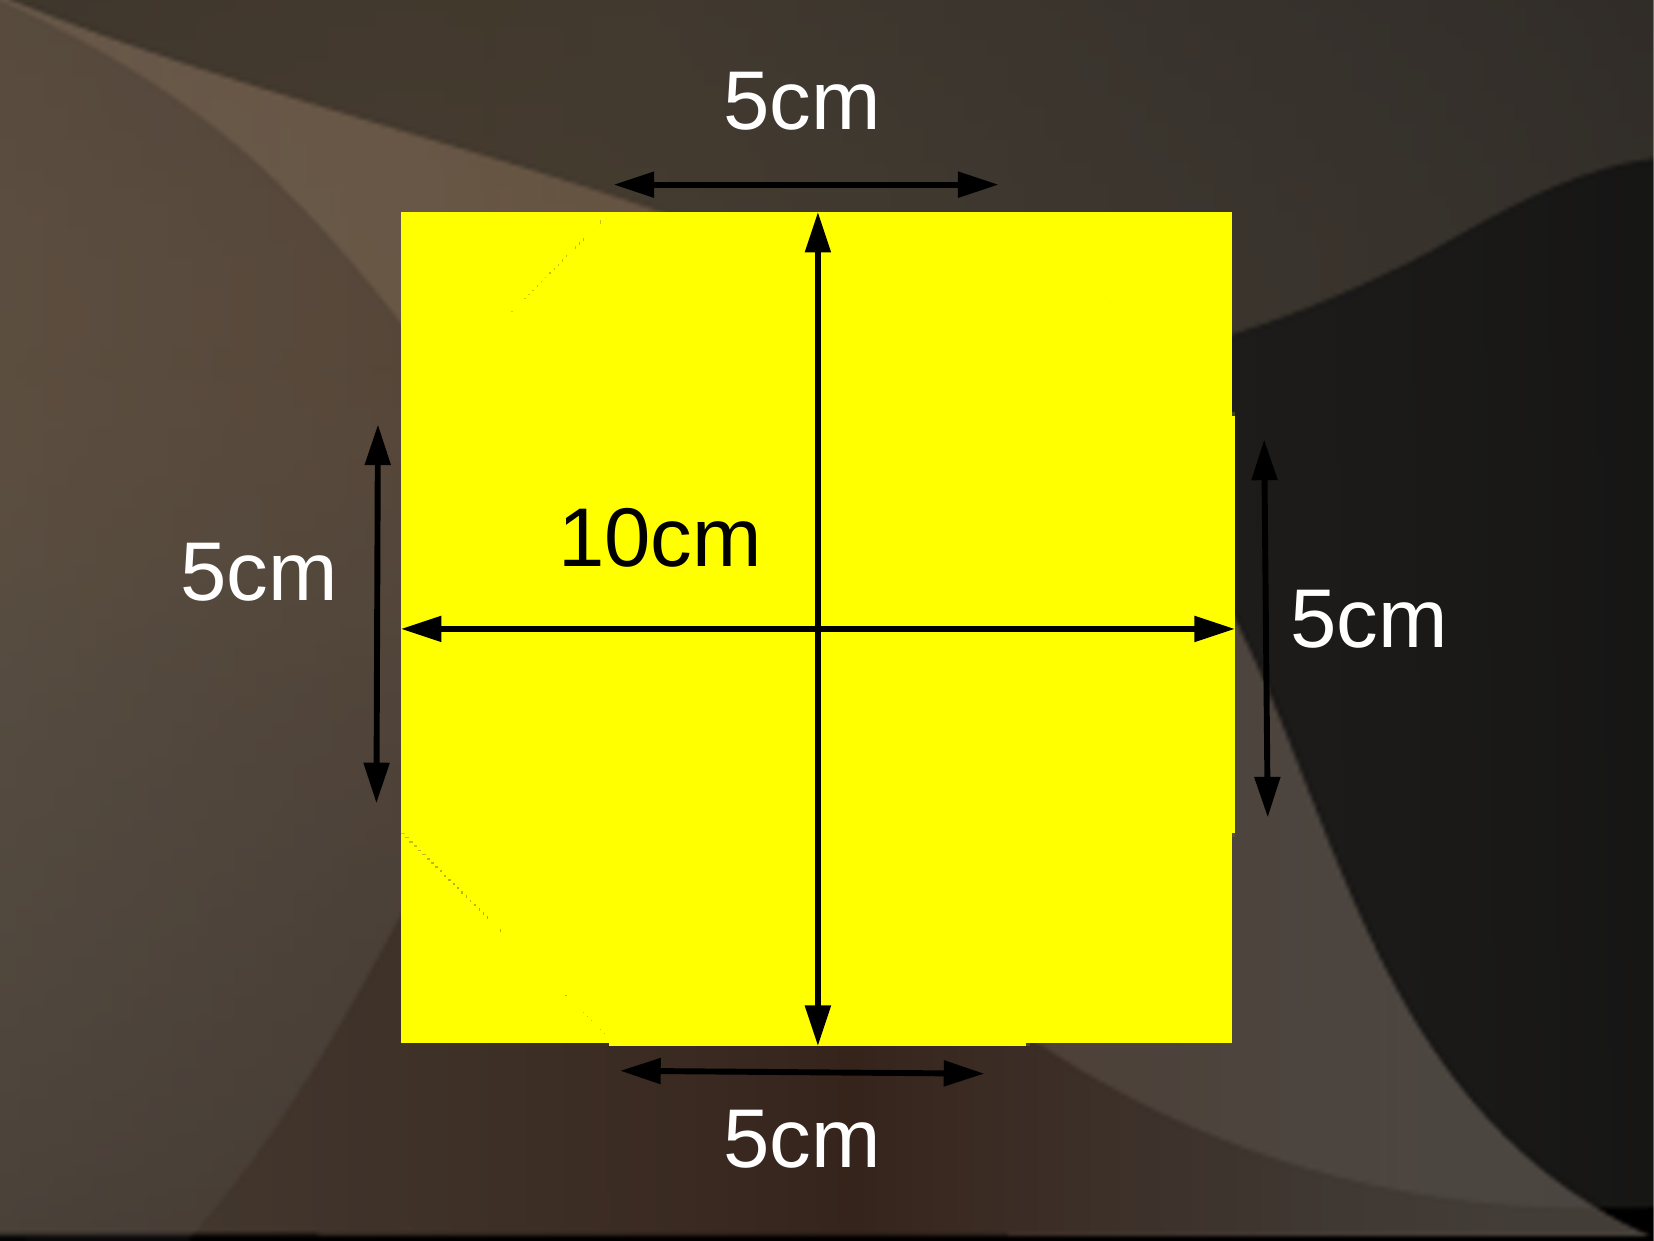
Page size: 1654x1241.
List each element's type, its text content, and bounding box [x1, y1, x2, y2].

text_box 5cm [708, 47, 910, 179]
text_box 5cm [165, 518, 367, 650]
text_box 5cm [708, 1085, 910, 1217]
picture [0, 0, 1654, 1241]
text_box 10cm [543, 484, 815, 616]
text_box 5cm [1275, 565, 1477, 697]
